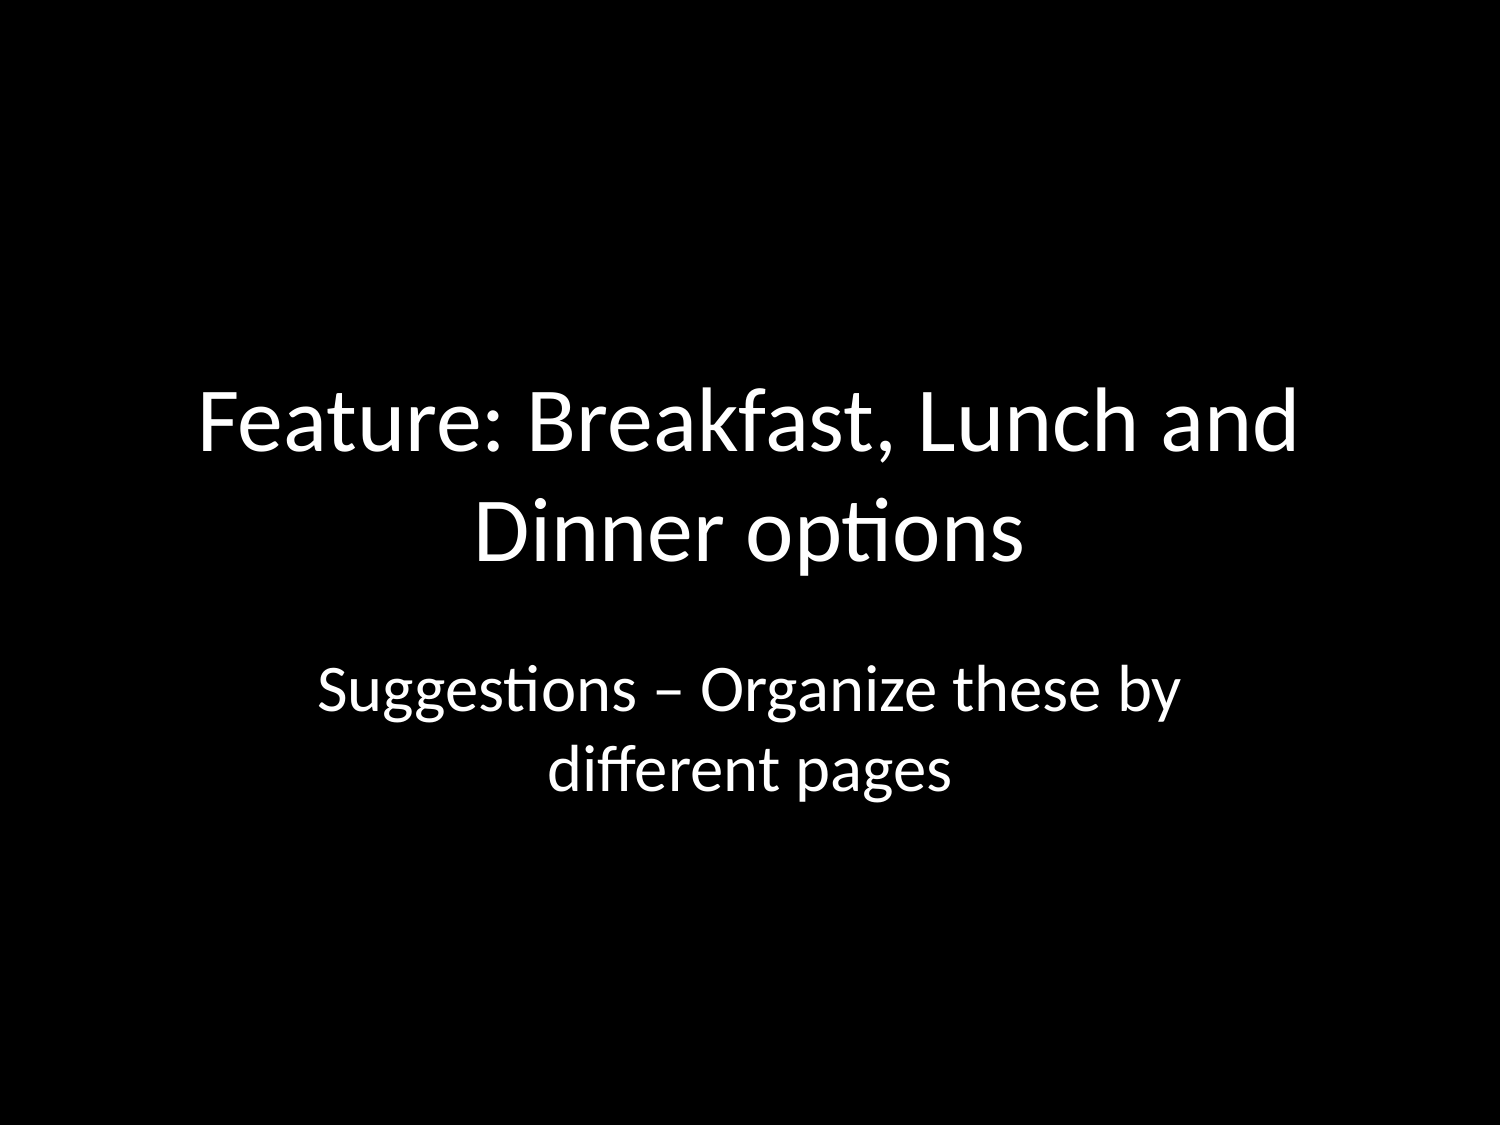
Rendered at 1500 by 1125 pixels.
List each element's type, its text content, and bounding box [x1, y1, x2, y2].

title Feature: Breakfast, Lunch and Dinner options [112, 349, 1388, 591]
subtitle Suggestions – Organize these by different pages [225, 637, 1275, 925]
